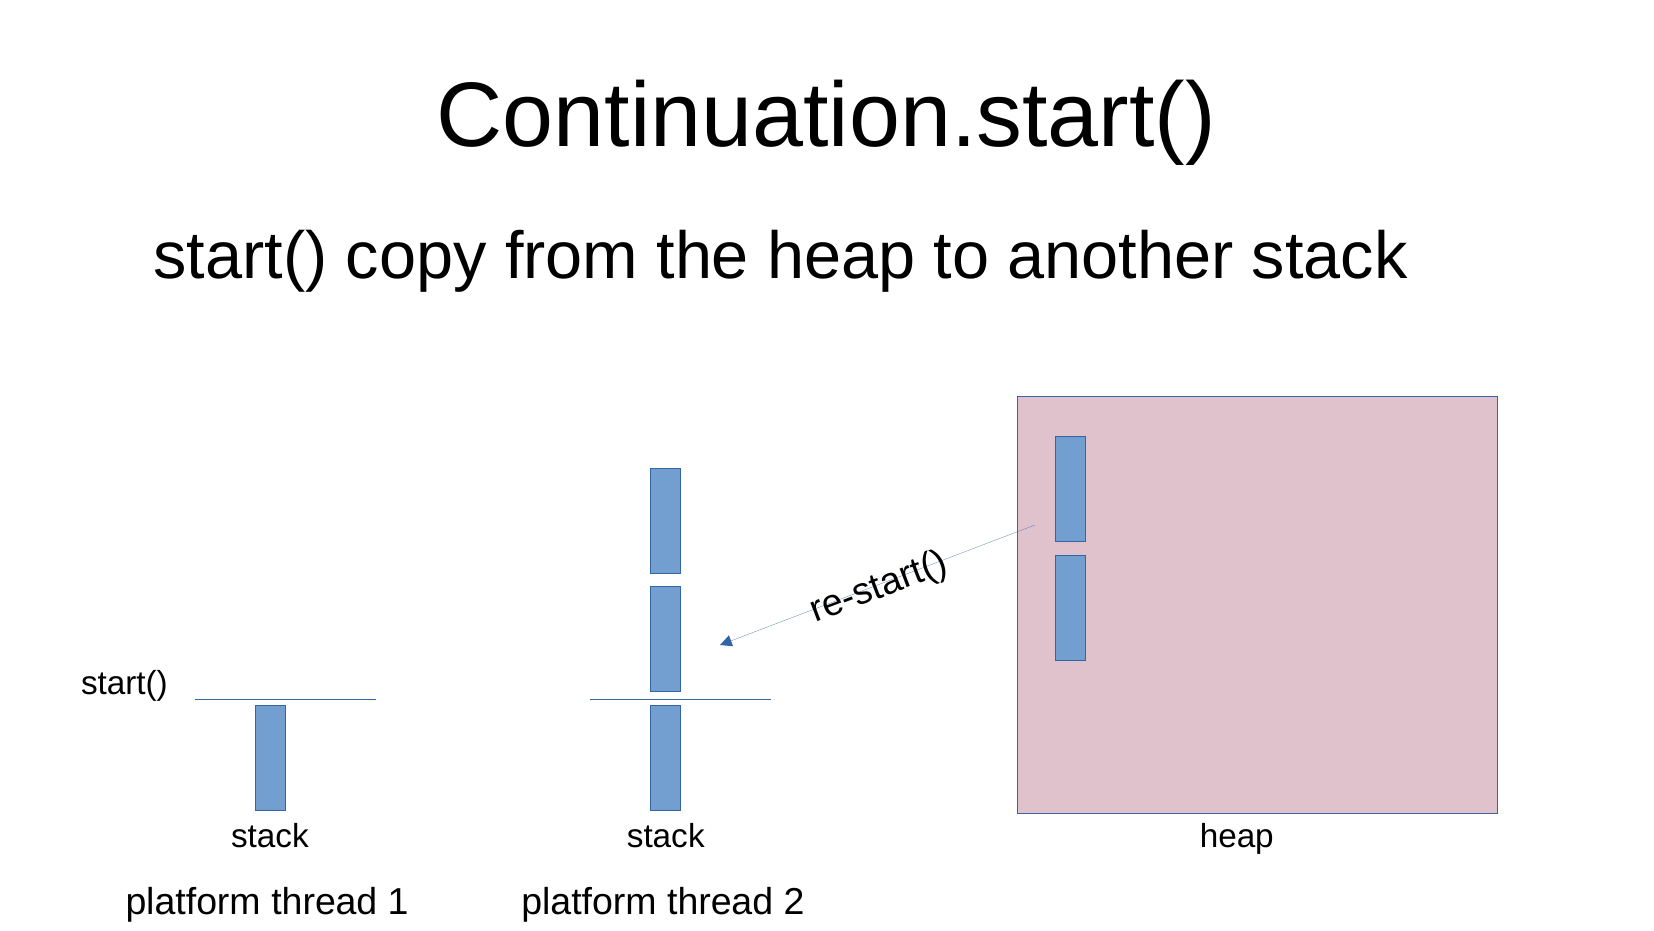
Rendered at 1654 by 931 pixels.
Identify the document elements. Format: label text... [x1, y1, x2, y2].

text_box platform thread 2 [506, 873, 820, 931]
text_box [650, 705, 681, 810]
text_box heap [1184, 810, 1289, 863]
text_box [650, 468, 681, 574]
text_box stack [216, 810, 325, 863]
text_box start() [66, 657, 183, 710]
text_box [255, 705, 286, 810]
text_box platform thread 1 [110, 873, 424, 931]
text_box stack [612, 810, 720, 863]
list start() copy from the heap to another stack [82, 217, 1571, 331]
title Continuation.start() [82, 37, 1571, 193]
text_box [1017, 396, 1498, 814]
text_box [650, 586, 681, 692]
